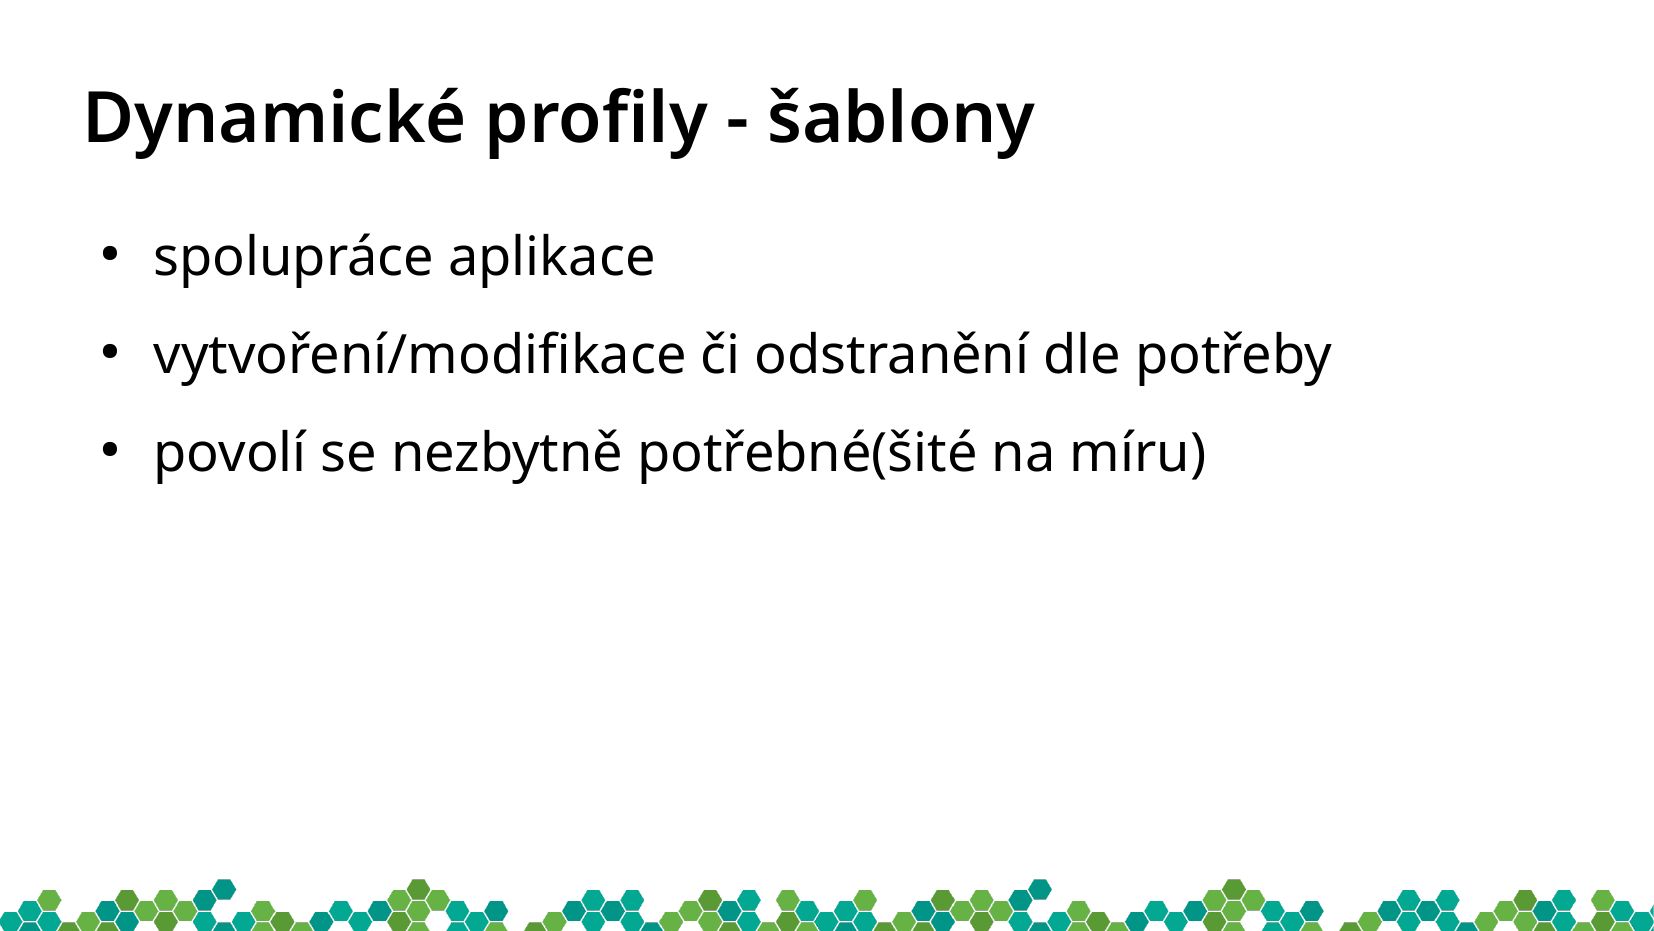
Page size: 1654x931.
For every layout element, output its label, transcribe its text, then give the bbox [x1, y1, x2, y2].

list spolupráce aplikace vytvoření/modifikace či odstranění dle potřeby povolí se nezbytně potřebné(šité na míru) [82, 217, 1571, 855]
text_box [82, 37, 1571, 193]
picture [0, 871, 1654, 931]
